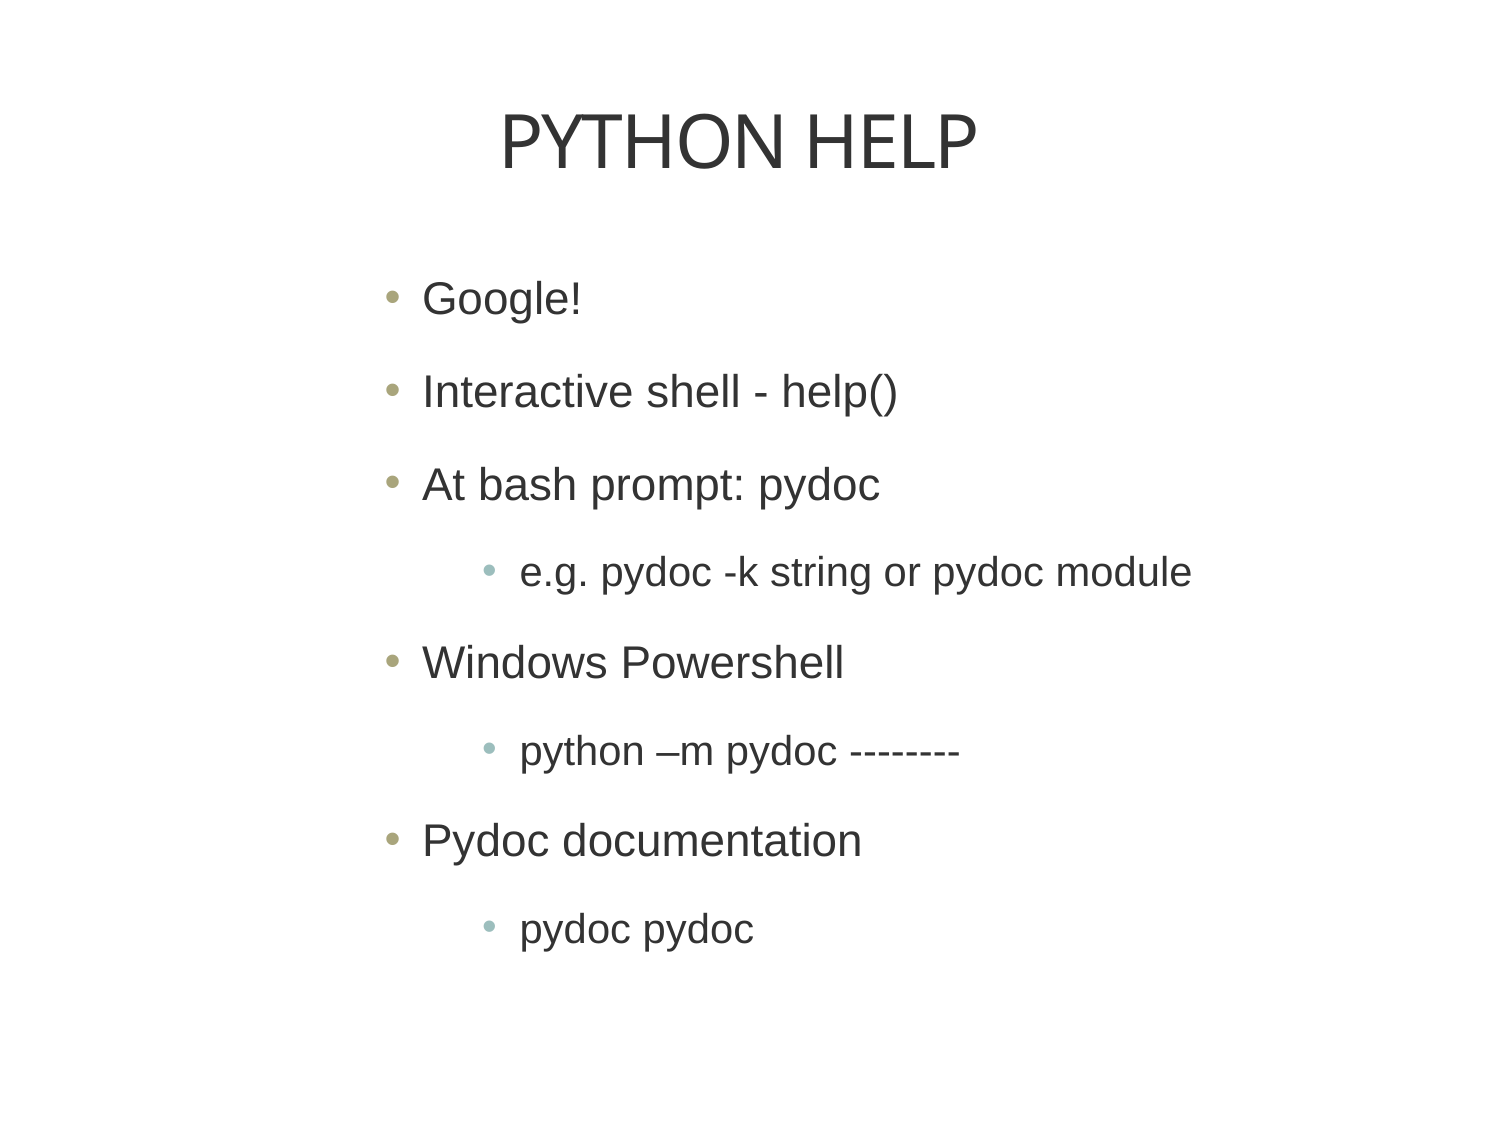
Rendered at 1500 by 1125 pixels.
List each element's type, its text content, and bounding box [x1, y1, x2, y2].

list Google! Interactive shell - help() At bash prompt: pydoc e.g. pydoc -k string or pydoc module Windows Powershell python –m pydoc -------- Pydoc documentation pydoc pydoc [332, 234, 1400, 1070]
title PYTHON HELP [18, 45, 1460, 233]
